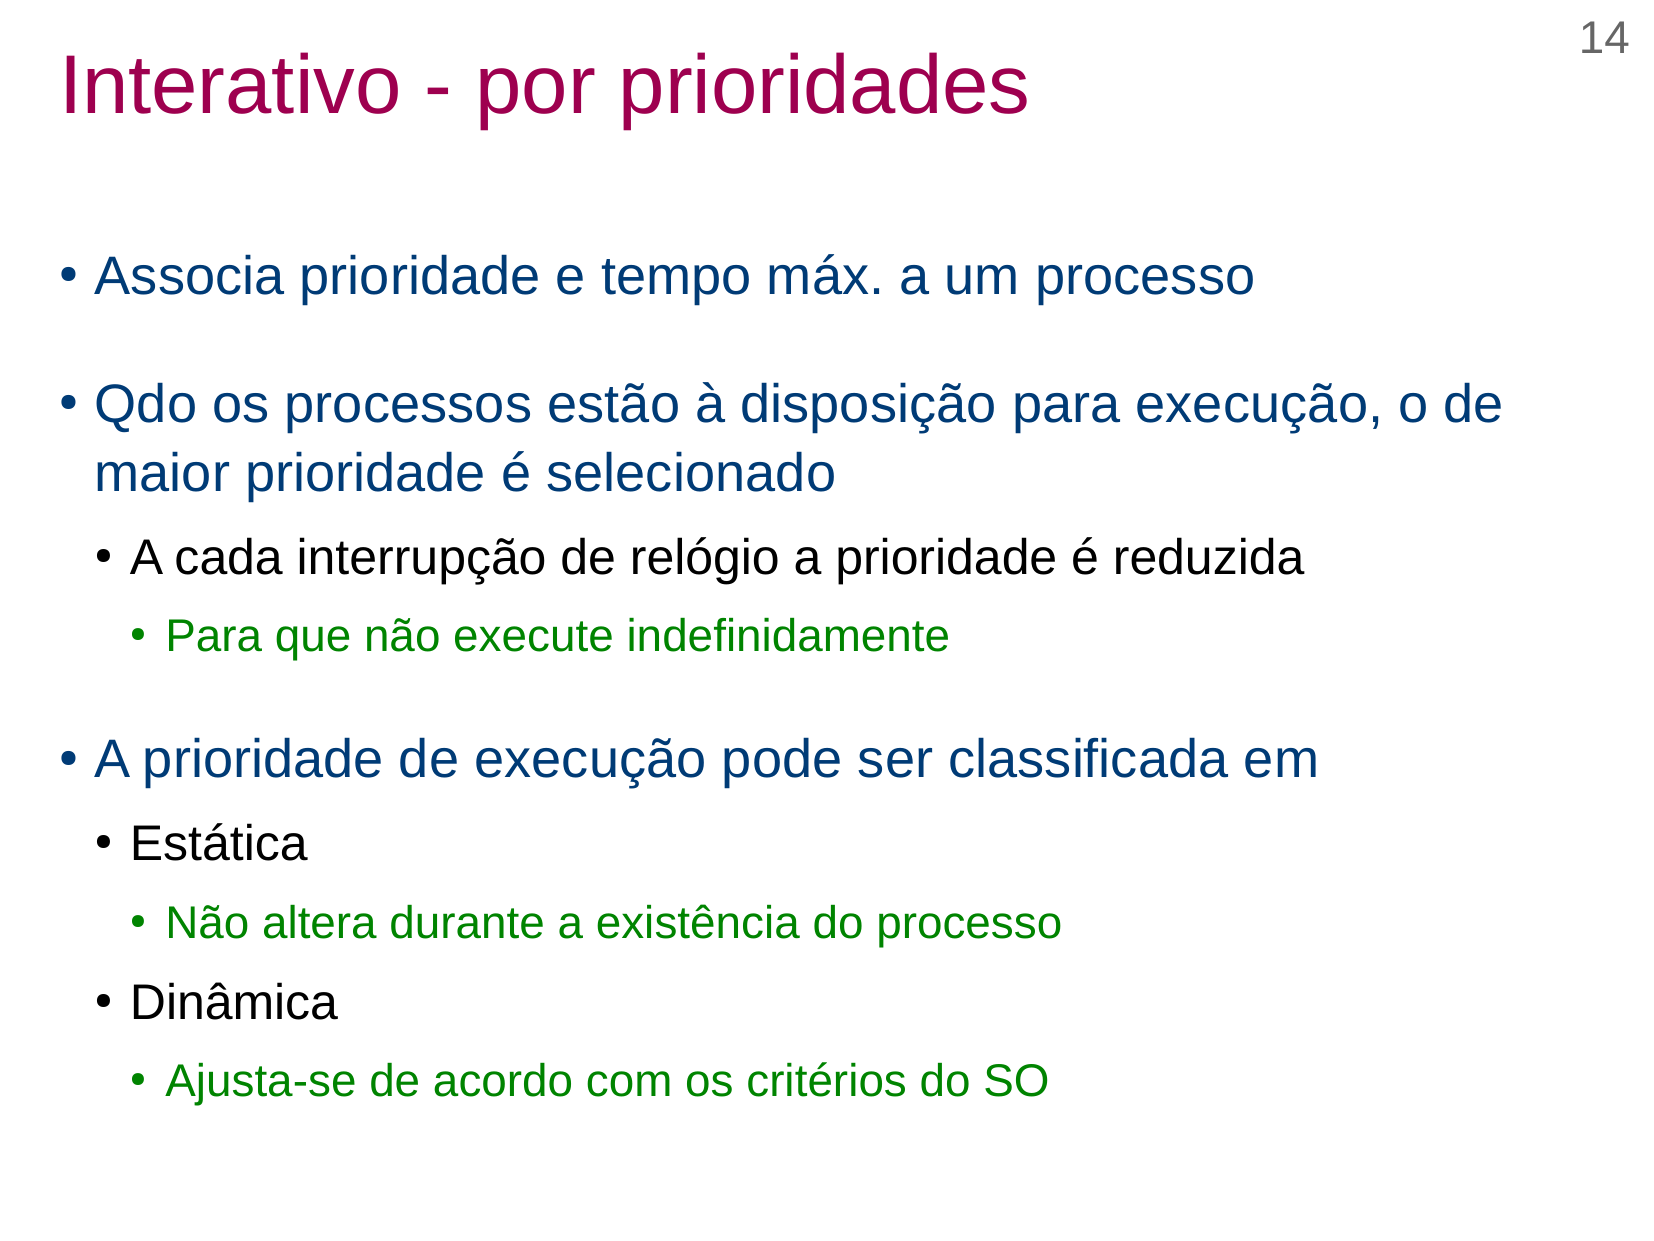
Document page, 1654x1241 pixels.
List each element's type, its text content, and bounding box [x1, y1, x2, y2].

title Interativo - por prioridades [59, 29, 1595, 148]
list Associa prioridade e tempo máx. a um processo Qdo os processos estão à disposição para execução, o de maior prioridade é selecionado A cada interrupção de relógio a prioridade é reduzida Para que não execute indefinidamente A prioridade de execução pode ser classificada em Estática Não altera durante a existência do processo Dinâmica Ajusta-se de acordo com os critérios do SO [59, 236, 1595, 1211]
